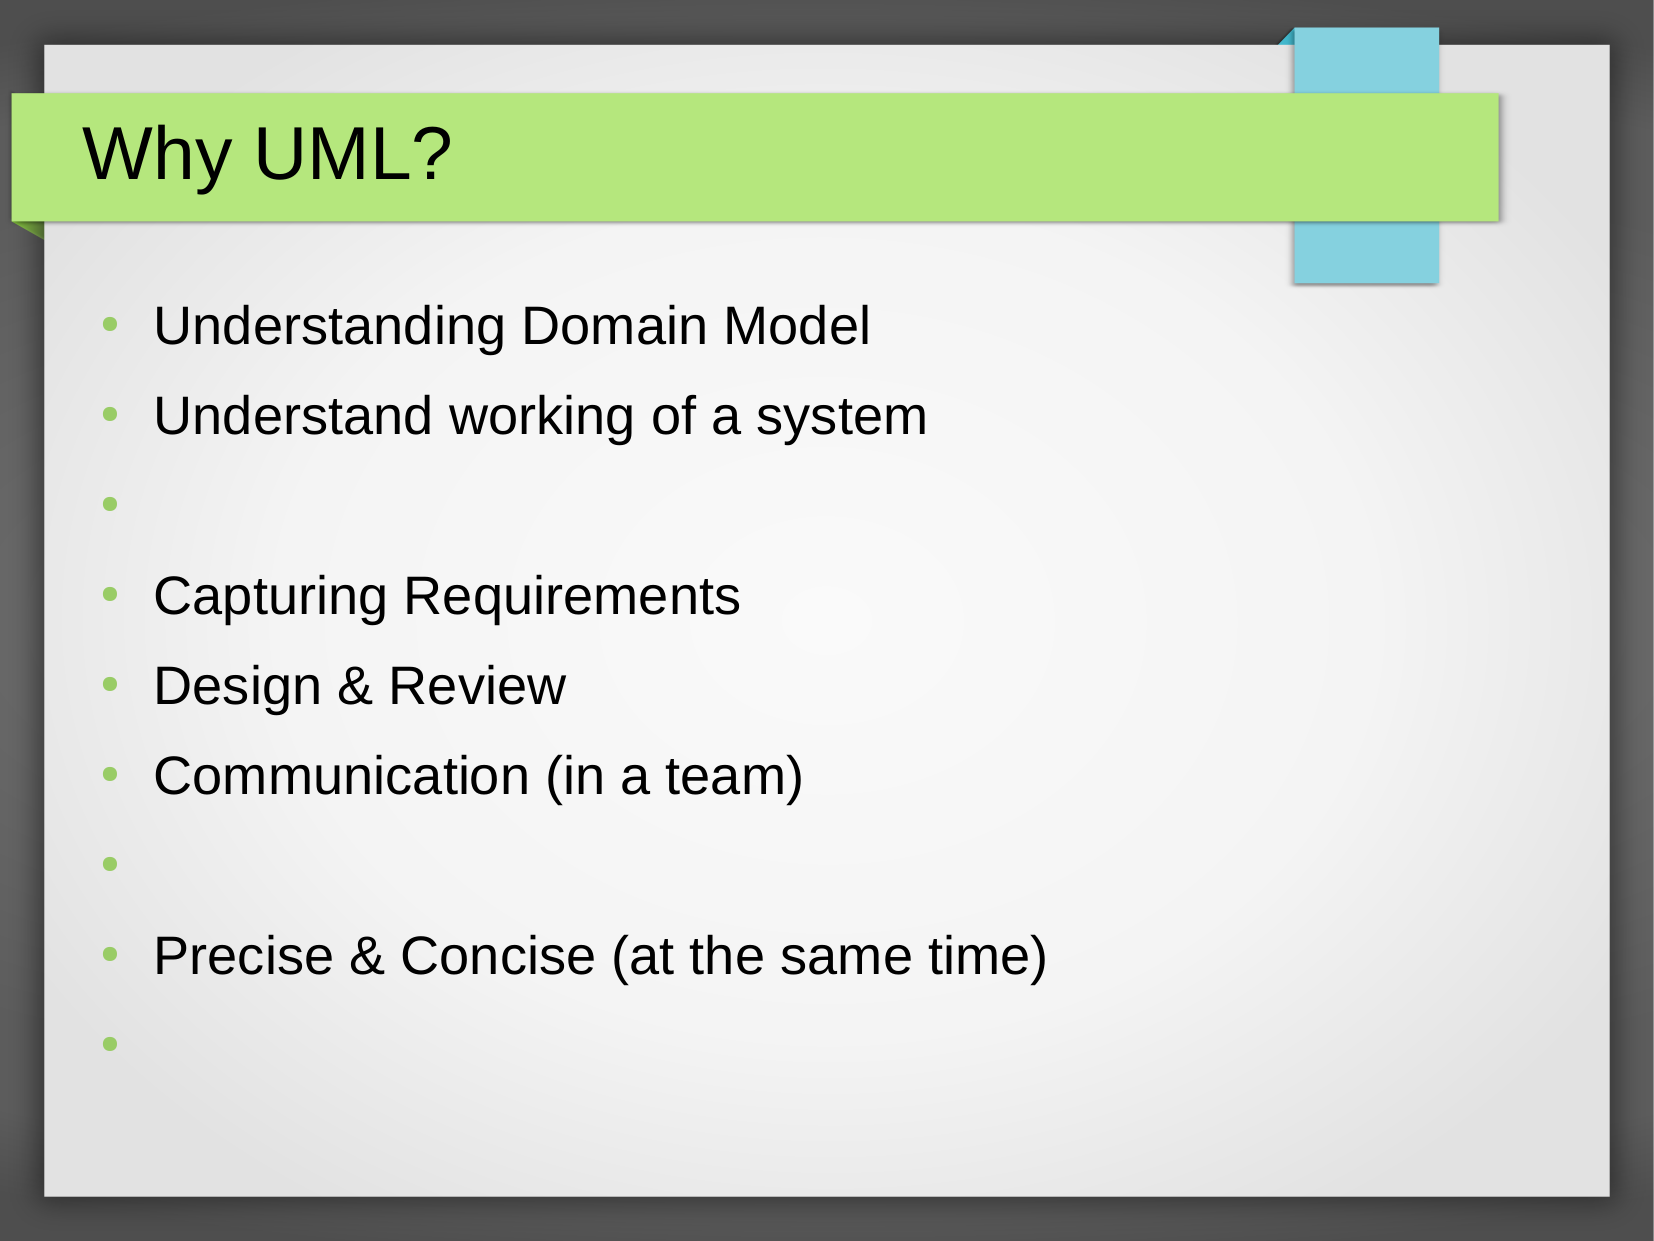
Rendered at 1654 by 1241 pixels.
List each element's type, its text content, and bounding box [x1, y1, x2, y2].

list Understanding Domain Model Understand working of a system Capturing Requirements Design & Review Communication (in a team) Precise & Concise (at the same time) [82, 295, 1571, 1015]
picture [0, 0, 1654, 1241]
title Why UML? [82, 94, 1264, 213]
